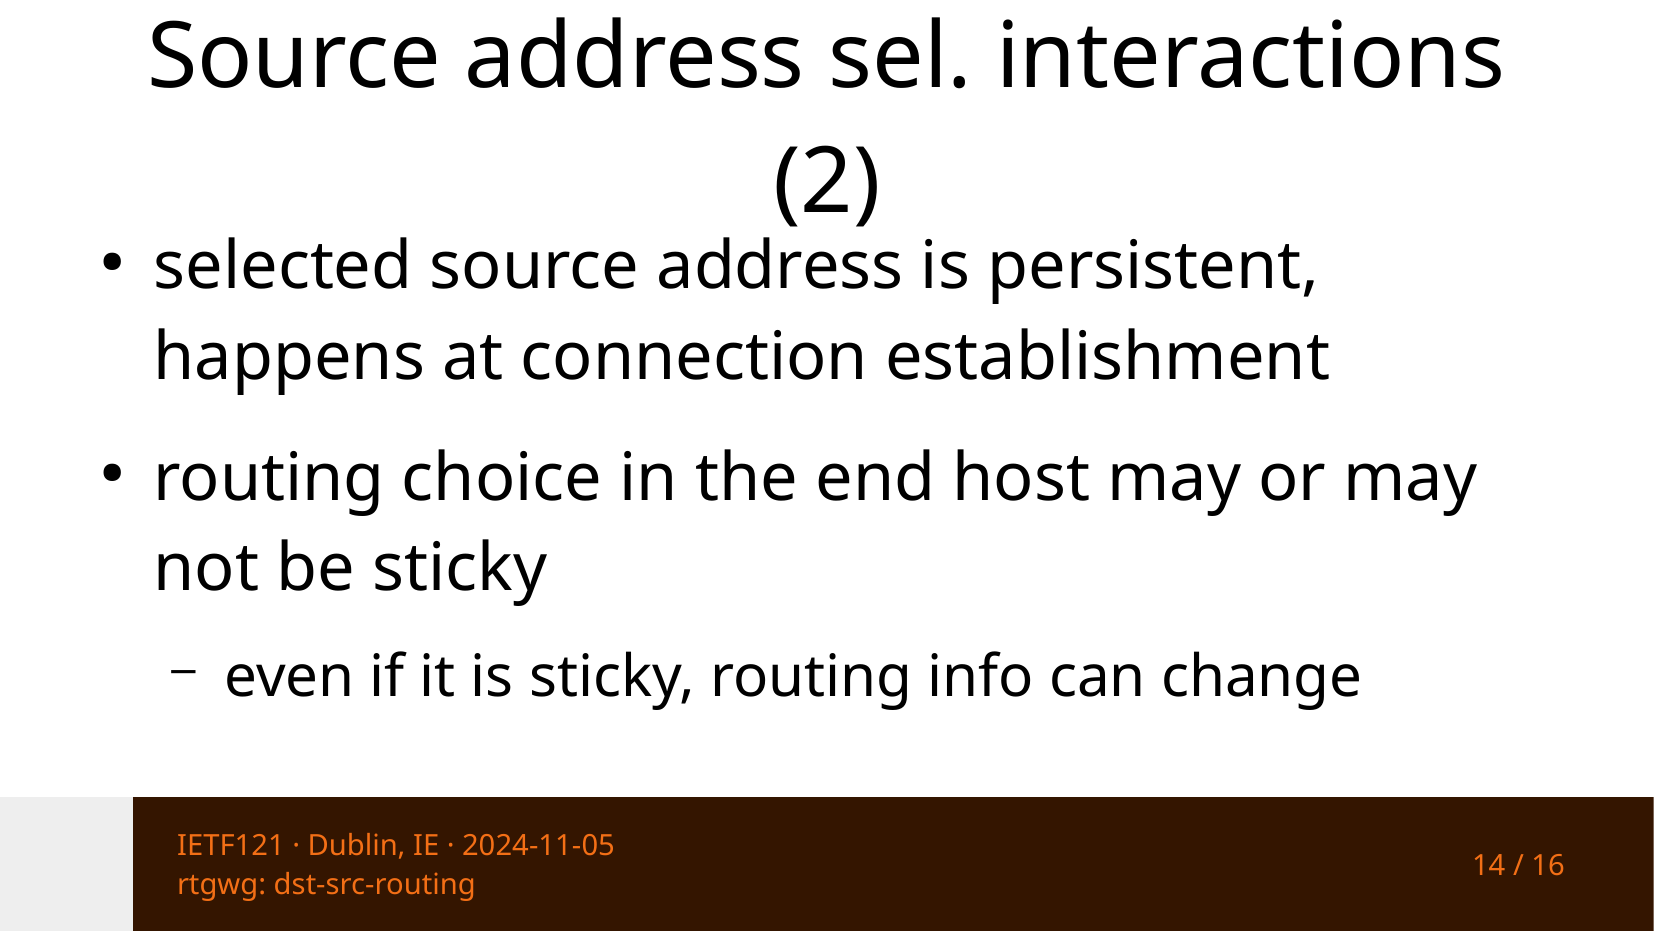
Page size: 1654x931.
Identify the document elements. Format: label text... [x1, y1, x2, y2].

title Source address sel. interactions (2) [82, 37, 1571, 193]
list selected source address is persistent, happens at connection establishment routing choice in the end host may or may not be sticky even if it is sticky, routing info can change [82, 217, 1571, 739]
